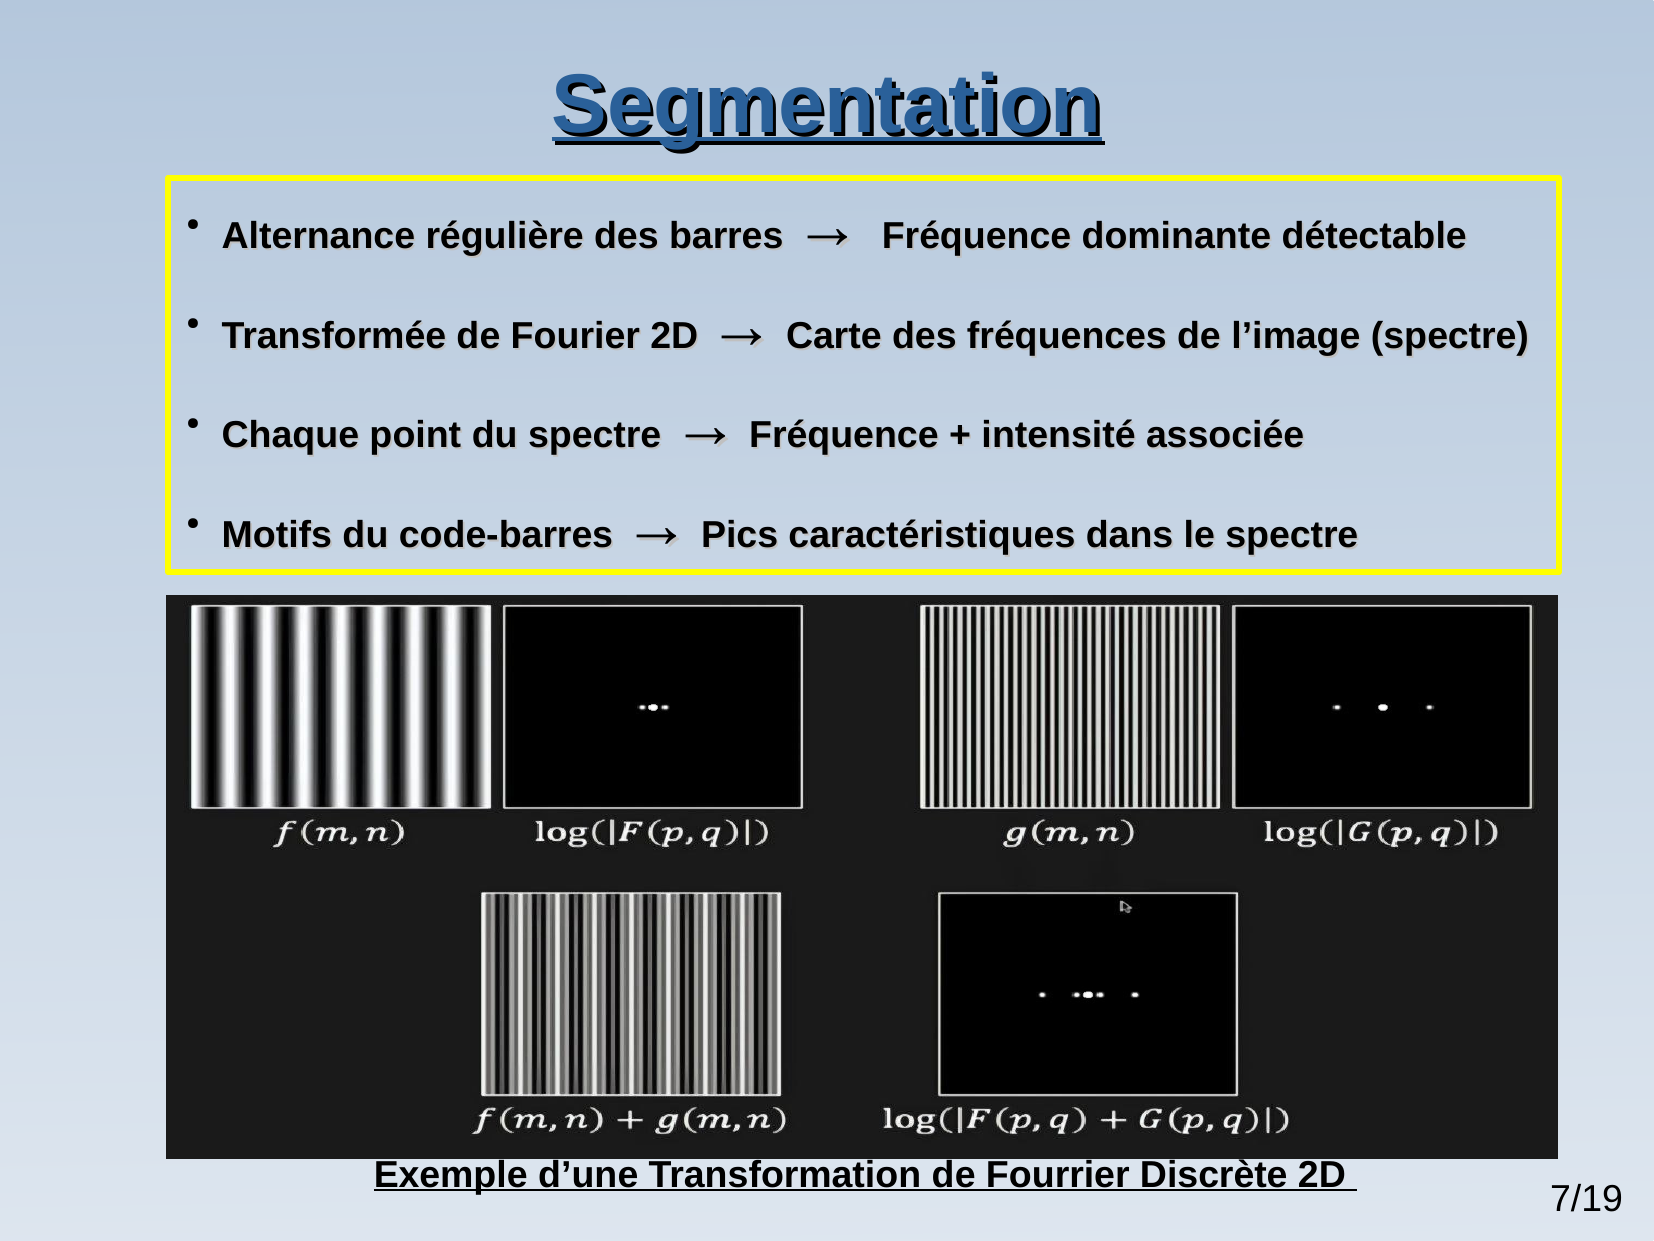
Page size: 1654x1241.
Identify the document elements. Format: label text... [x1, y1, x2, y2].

text_box Exemple d’une Transformation de Fourrier Discrète 2D [358, 1159, 1373, 1219]
text_box Alternance régulière des barres → Fréquence dominante détectable Transformée de Fourier 2D → Carte des fréquences de l’image (spectre) Chaque point du spectre → Fréquence + intensité associée Motifs du code-barres → Pics caractéristiques dans le spectre [168, 177, 1559, 573]
picture [166, 595, 1558, 1159]
title Segmentation [82, 0, 1571, 207]
